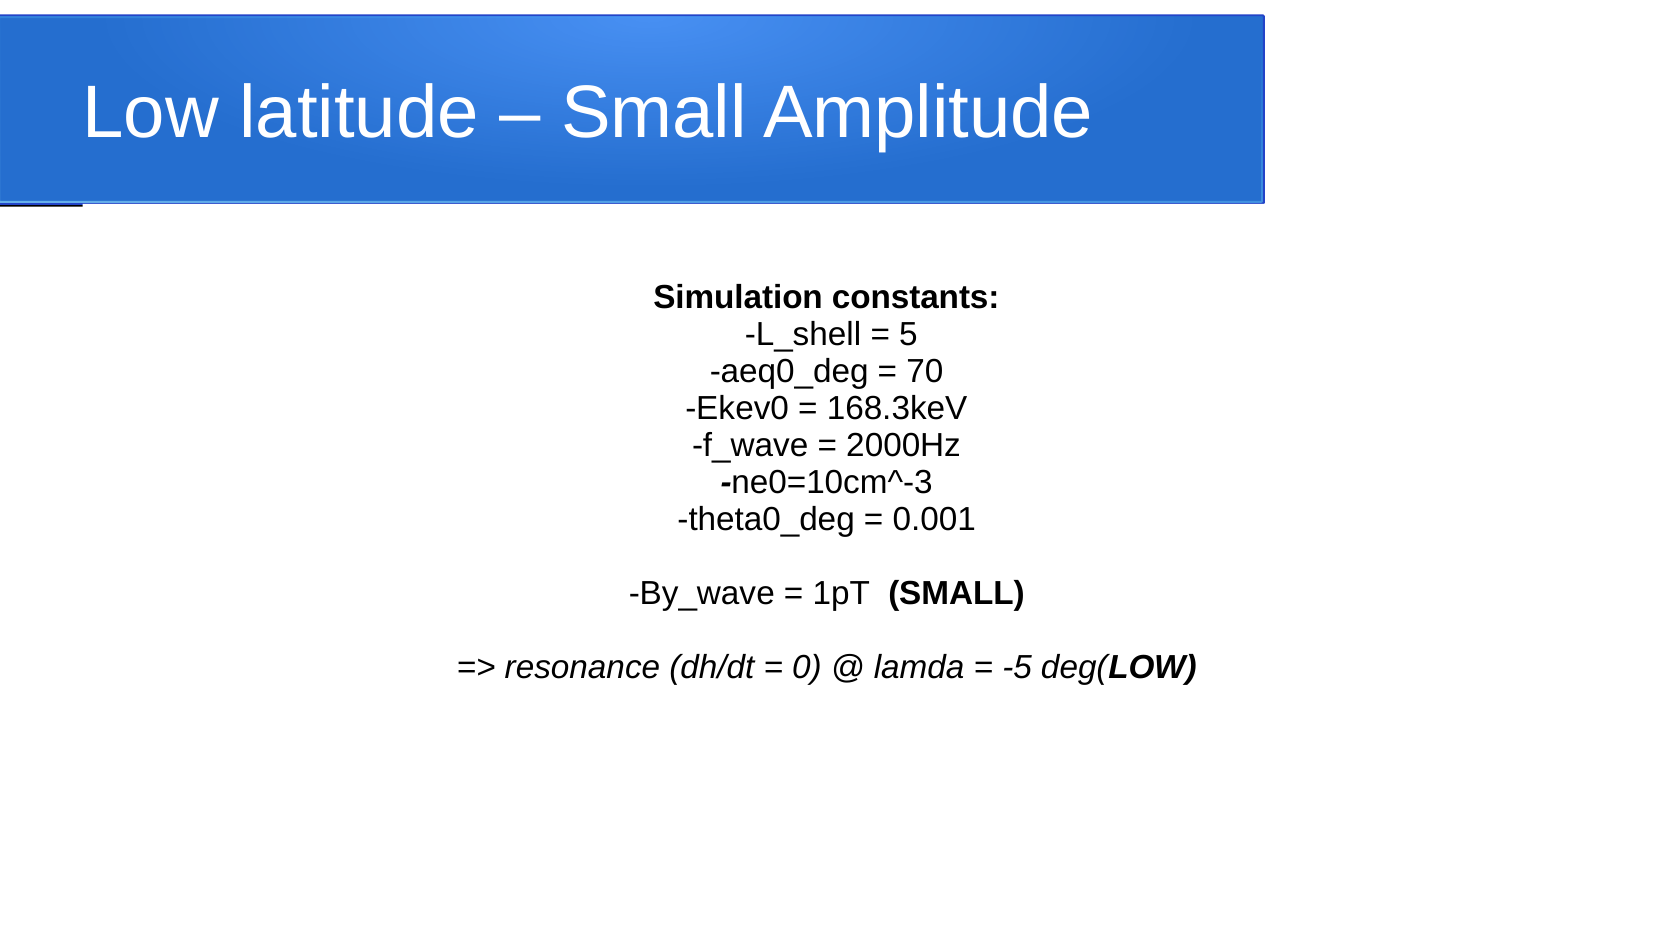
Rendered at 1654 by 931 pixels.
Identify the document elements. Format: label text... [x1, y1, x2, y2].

title Low latitude – Small Amplitude [82, 35, 1235, 189]
subtitle Simulation constants: -L_shell = 5 -aeq0_deg = 70 -Ekev0 = 168.3keV -f_wave = 2000Hz -ne0=10cm^-3 -theta0_deg = 0.001 -By_wave = 1pT (SMALL) => resonance (dh/dt = 0) @ lamda = -5 deg(LOW) [82, 203, 1571, 797]
